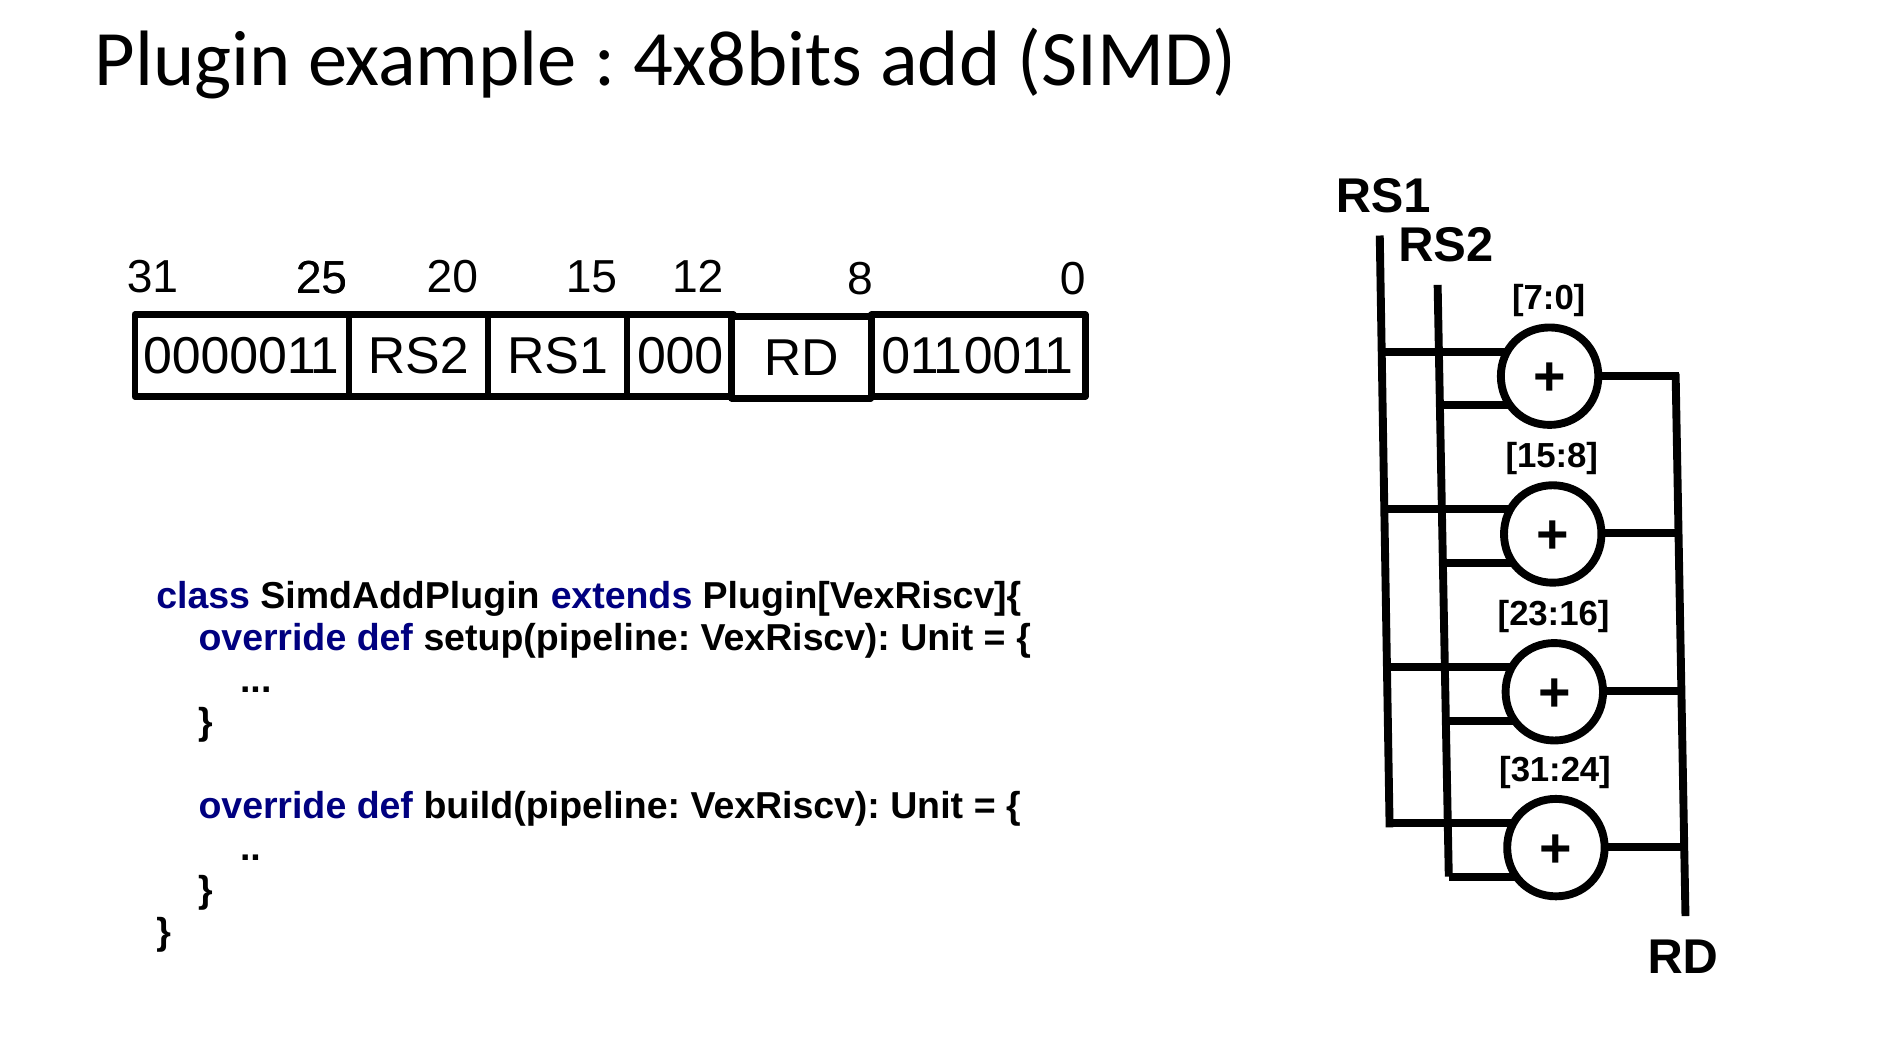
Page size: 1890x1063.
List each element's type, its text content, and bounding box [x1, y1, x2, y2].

picture [1311, 154, 1749, 997]
picture [106, 241, 1114, 402]
text_box class SimdAddPlugin extends Plugin[VexRiscv]{ override def setup(pipeline: VexRiscv): Unit = { ... } override def build(pipeline: VexRiscv): Unit = { .. } } [141, 566, 1170, 1063]
title Plugin example : 4x8bits add (SIMD) [94, 0, 1796, 155]
